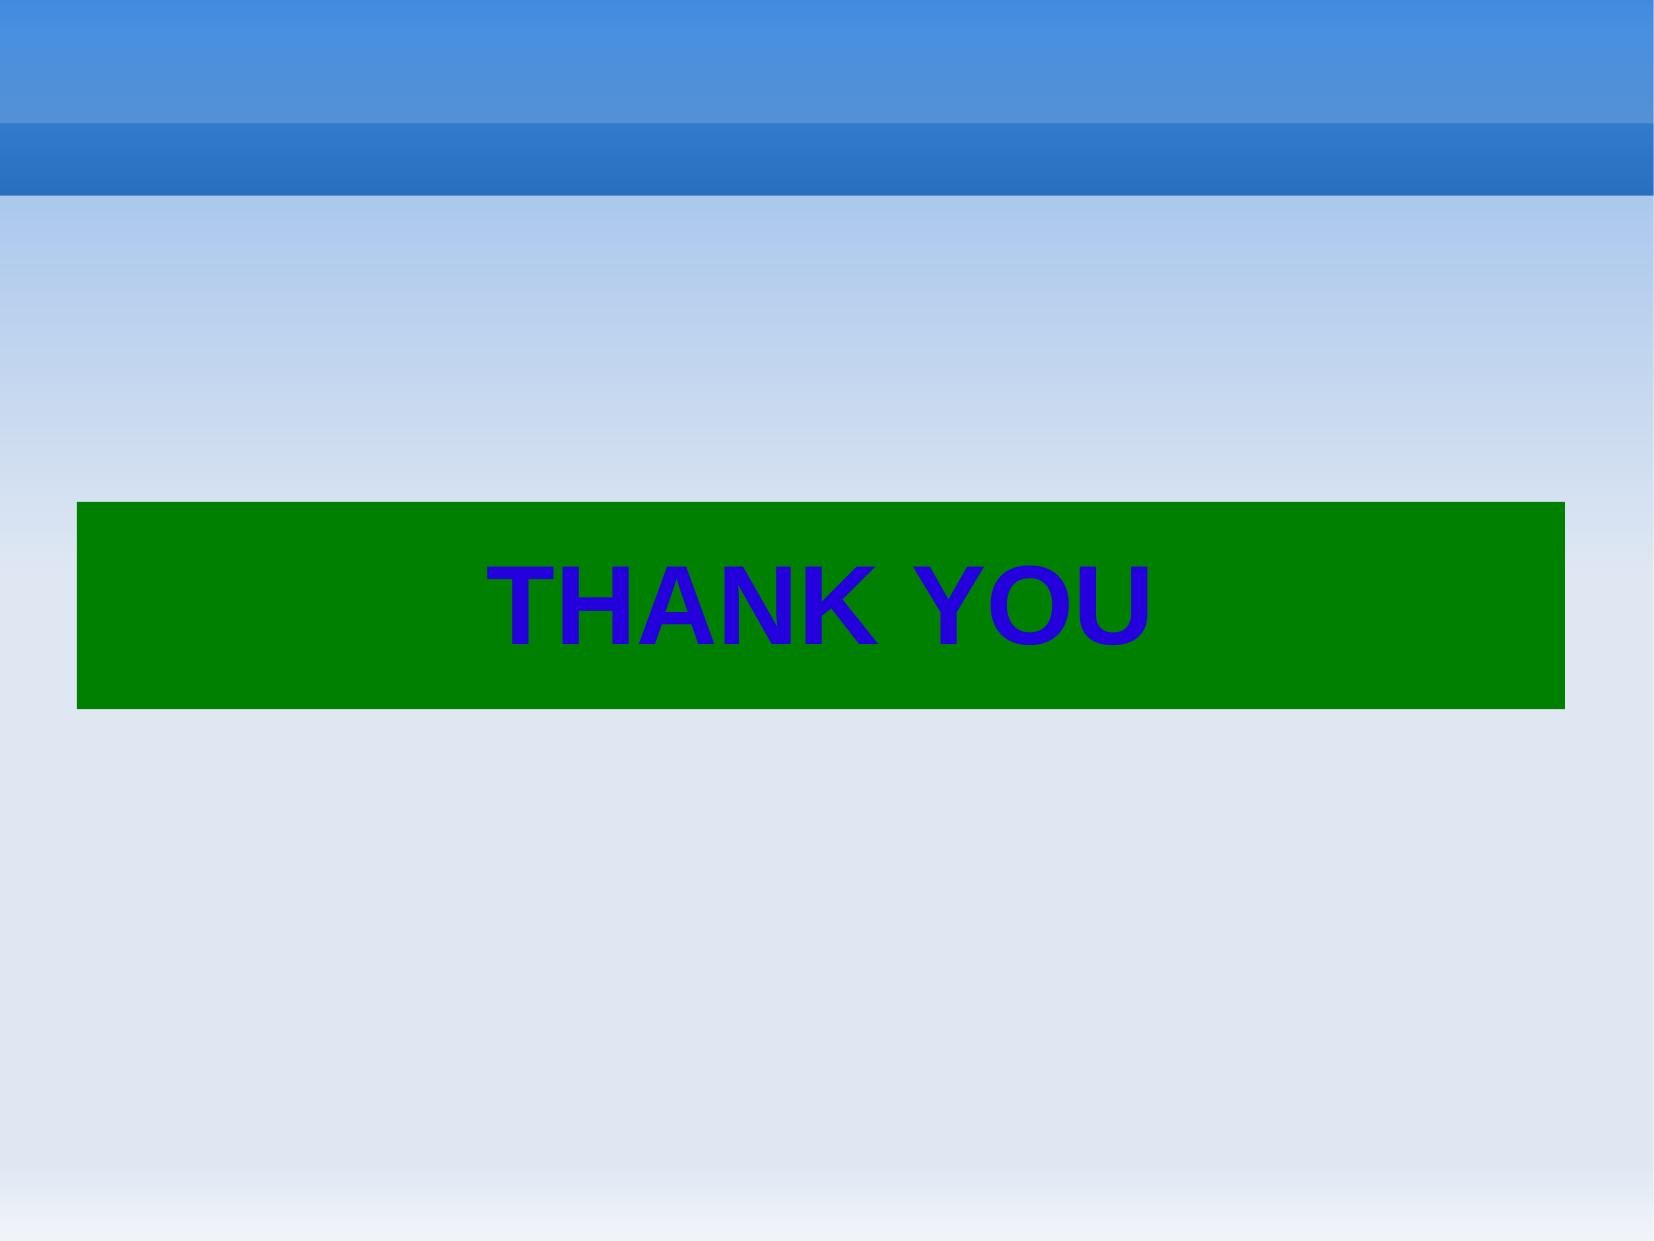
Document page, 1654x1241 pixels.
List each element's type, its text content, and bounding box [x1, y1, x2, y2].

title THANK YOU [76, 501, 1565, 710]
picture [0, 0, 1654, 1241]
